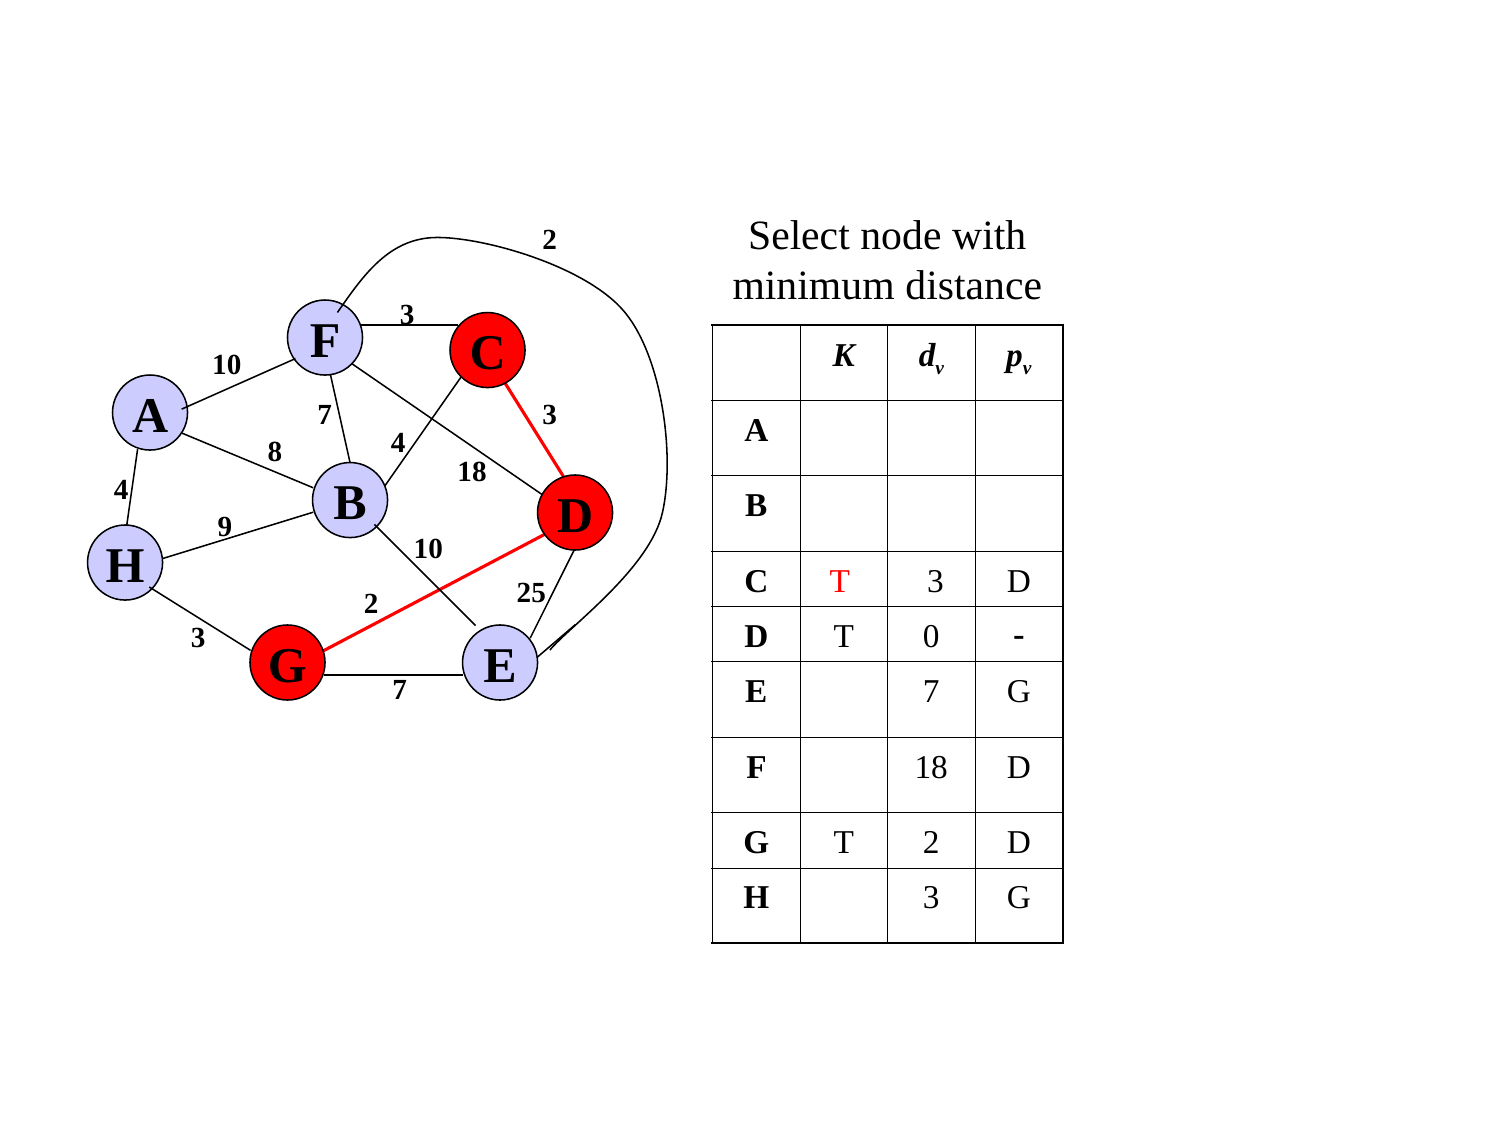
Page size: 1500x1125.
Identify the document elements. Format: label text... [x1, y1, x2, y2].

table_cell [888, 476, 975, 551]
text_box 8 [249, 424, 301, 476]
table_cell 0 [888, 607, 975, 661]
text_box 25 [492, 565, 571, 617]
text_box Select node with minimum distance [649, 199, 1126, 316]
table_cell 3 [888, 552, 975, 606]
table_header dv [888, 326, 975, 400]
table_cell [801, 401, 887, 475]
table_cell 2 [888, 813, 975, 868]
table_header pv [976, 326, 1062, 400]
text_box E [462, 624, 538, 701]
text_box 18 [433, 444, 511, 495]
text_box 3 [173, 610, 224, 662]
table_cell  [976, 607, 1062, 661]
text_box 7 [374, 662, 426, 713]
table_cell T [801, 552, 887, 606]
text_box 7 [299, 387, 351, 438]
text_box F [287, 299, 363, 376]
table_cell D [713, 607, 800, 661]
table_cell D [976, 738, 1062, 812]
table_cell B [713, 476, 800, 551]
table_cell A [713, 401, 800, 475]
text_box 4 [130, 462, 147, 513]
text_box 4 [96, 462, 134, 513]
table_cell 18 [888, 738, 975, 812]
table_cell D [976, 552, 1062, 606]
table_cell E [713, 662, 800, 737]
table_cell 3 [888, 869, 975, 942]
table_cell 7 [888, 662, 975, 737]
text_box 10 [187, 337, 267, 388]
table_cell G [976, 662, 1062, 737]
table_cell [976, 401, 1062, 475]
text_box 4 [373, 416, 424, 467]
text_box D [537, 474, 613, 551]
text_box 9 [200, 499, 251, 551]
table_cell [801, 662, 887, 737]
table_cell [976, 476, 1062, 551]
text_box 2 [346, 576, 397, 628]
table_cell F [713, 738, 800, 812]
table_cell C [713, 552, 800, 606]
text_box H [87, 525, 163, 601]
text_box 10 [389, 521, 468, 572]
text_box 3 [382, 287, 433, 338]
text_box C [450, 312, 526, 388]
text_box G [249, 624, 326, 701]
table_cell T [801, 607, 887, 661]
table_cell H [713, 869, 800, 942]
text_box B [312, 462, 388, 538]
table_cell G [713, 813, 800, 868]
text_box 3 [524, 387, 576, 438]
text_box A [112, 375, 188, 451]
table_header [713, 326, 800, 400]
table_cell G [976, 869, 1062, 942]
table_cell [801, 476, 887, 551]
table_cell [888, 401, 975, 475]
table_cell [801, 738, 887, 812]
text_box 2 [524, 212, 576, 263]
table_cell [801, 869, 887, 942]
table_cell T [801, 813, 887, 868]
table_header K [801, 326, 887, 400]
table_cell D [976, 813, 1062, 868]
